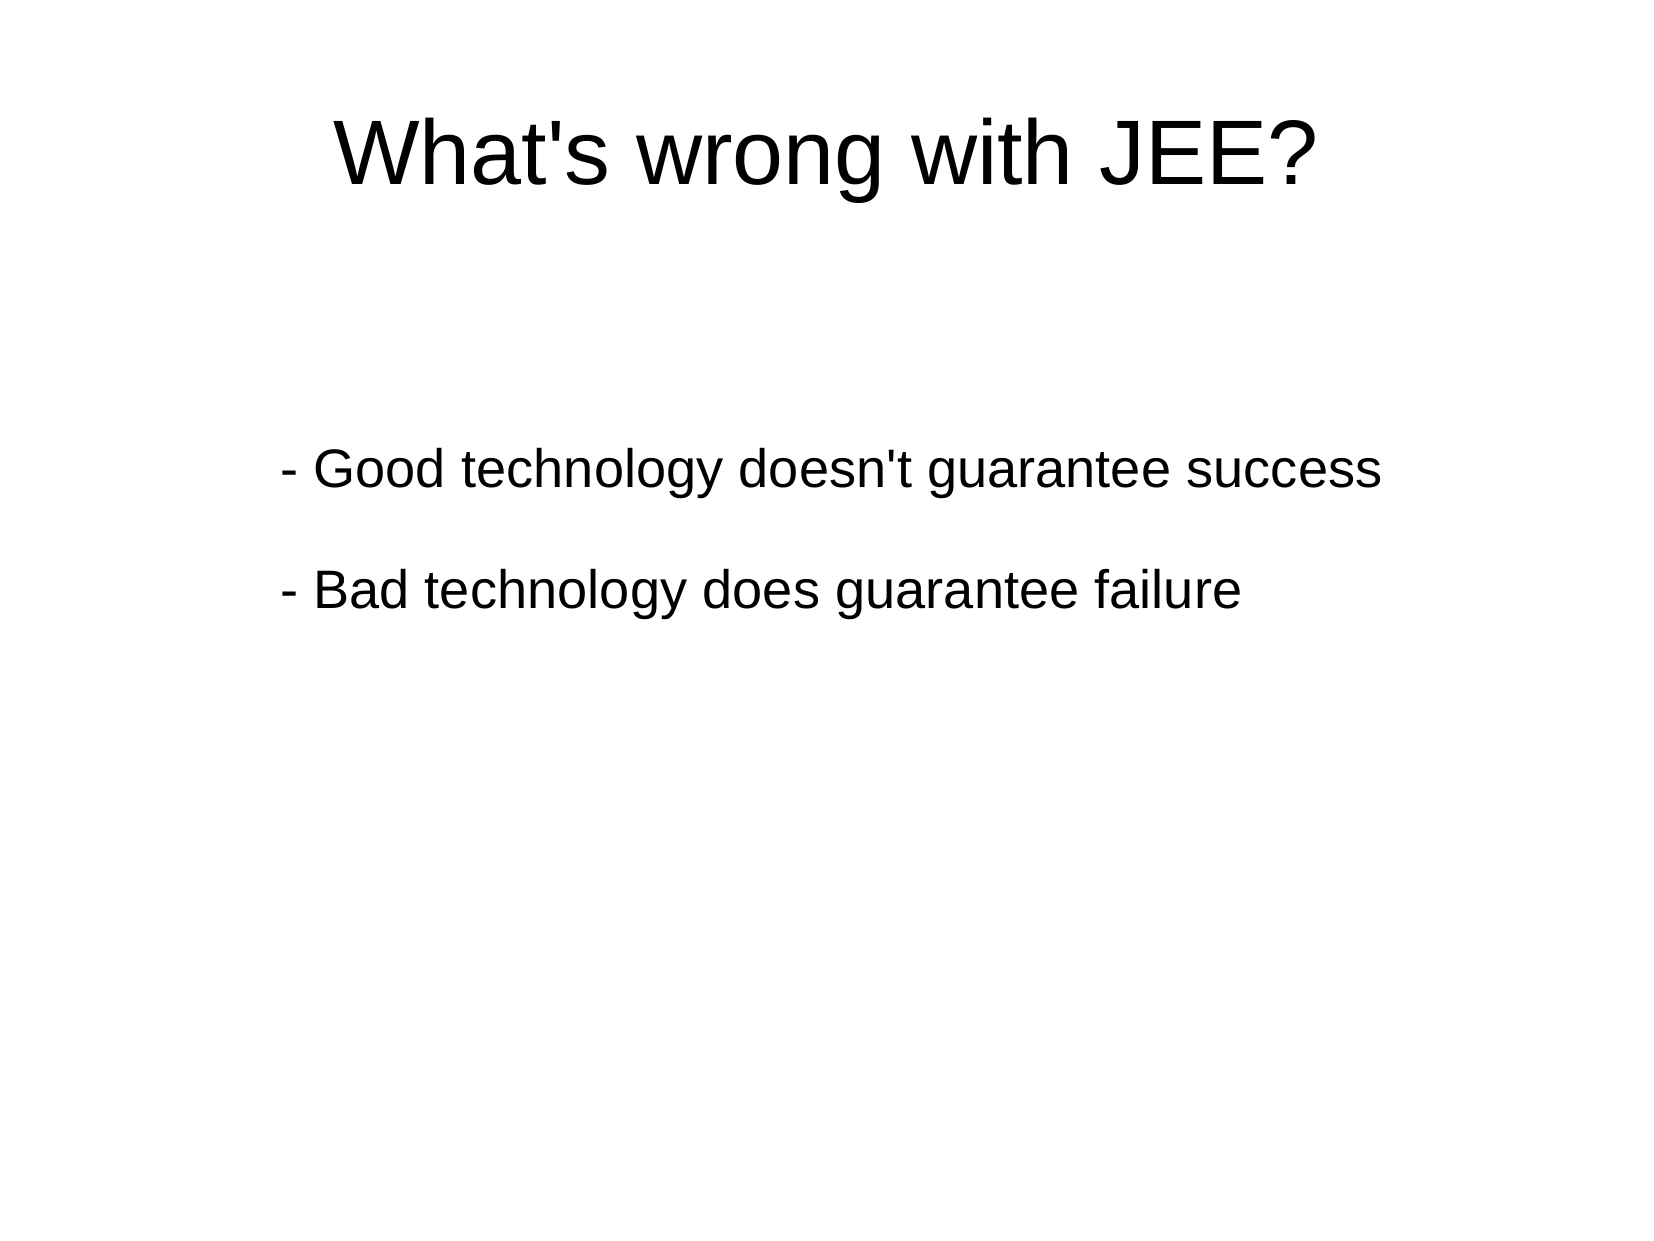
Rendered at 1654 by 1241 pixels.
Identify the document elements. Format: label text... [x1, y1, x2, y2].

text_box - Good technology doesn't guarantee success - Bad technology does guarantee failure [265, 431, 1418, 628]
title What's wrong with JEE? [82, 49, 1571, 257]
